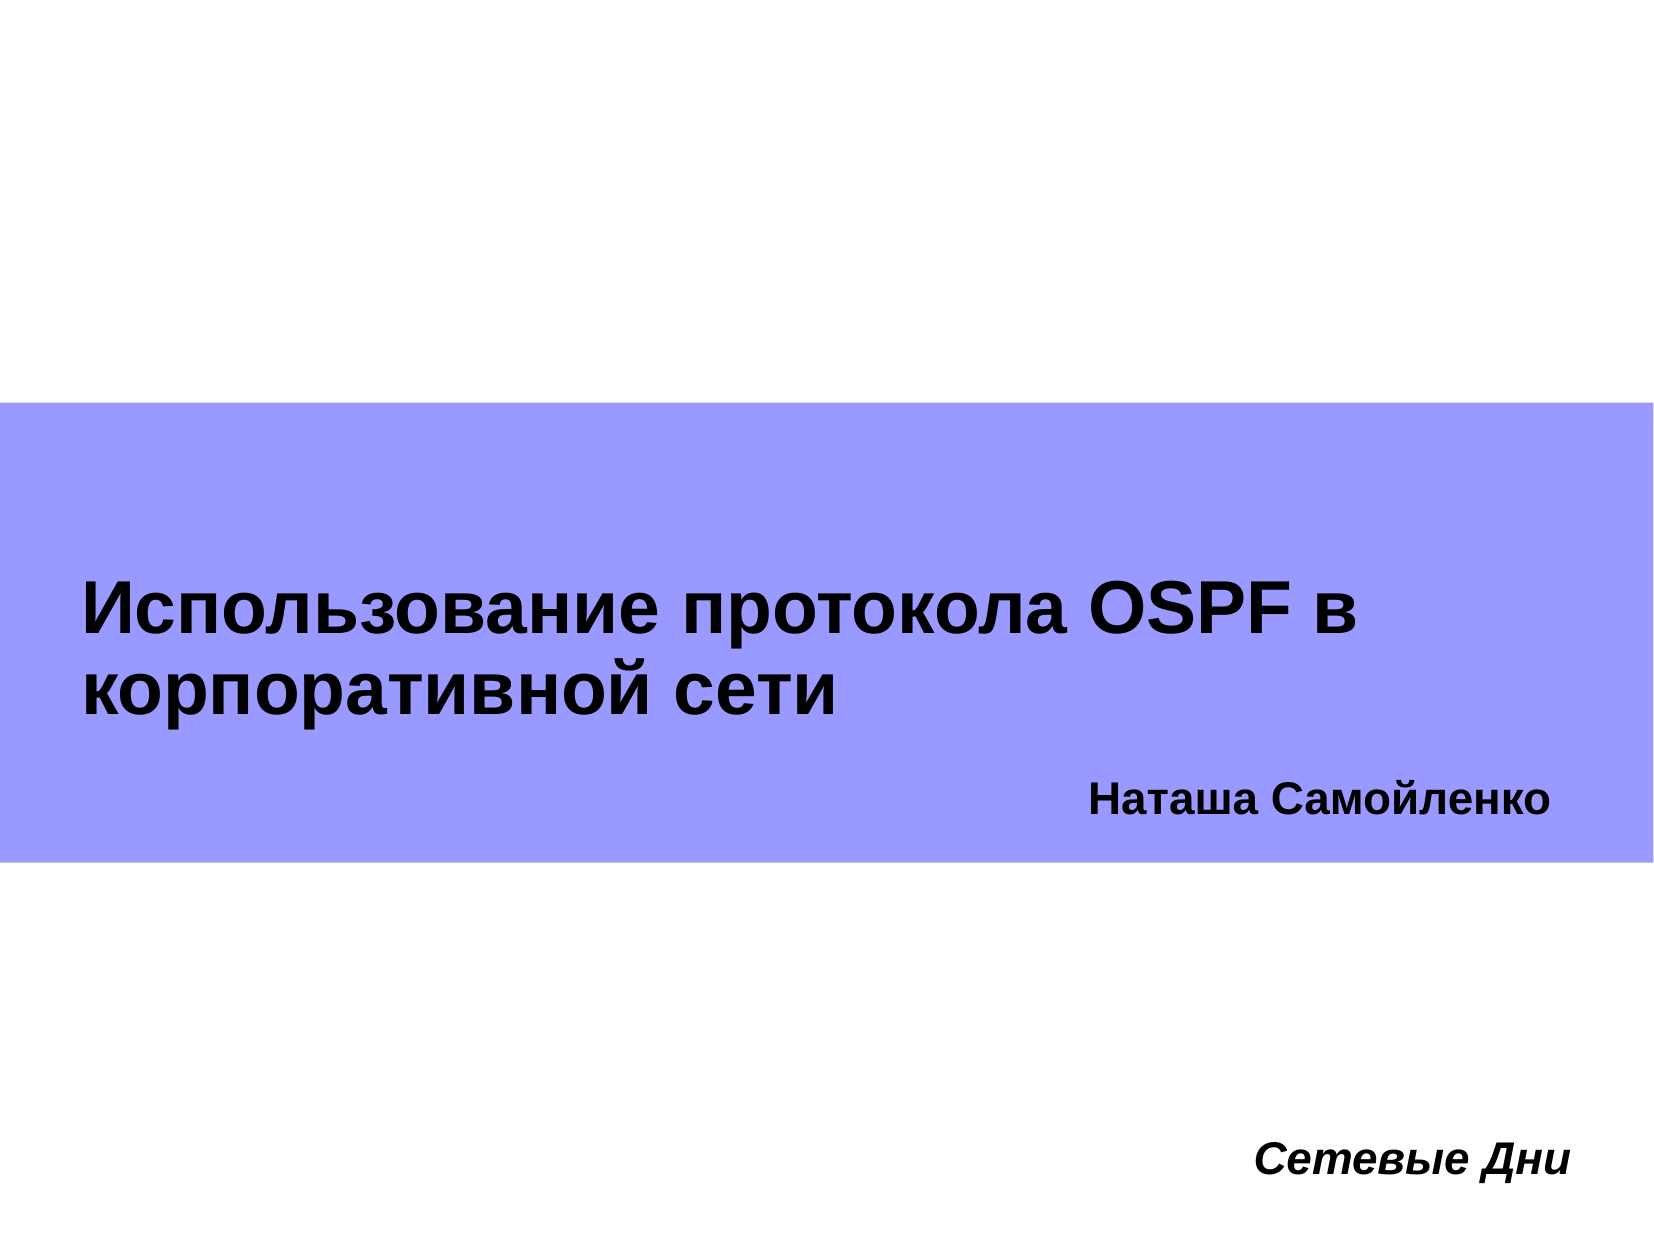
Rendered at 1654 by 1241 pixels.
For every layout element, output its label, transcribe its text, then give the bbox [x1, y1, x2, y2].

text_box Использование протокола OSPF в корпоративной сети [67, 562, 1530, 745]
text_box Наташа Самойленко [1074, 768, 1654, 869]
text_box Сетевые Дни [1240, 1128, 1613, 1212]
